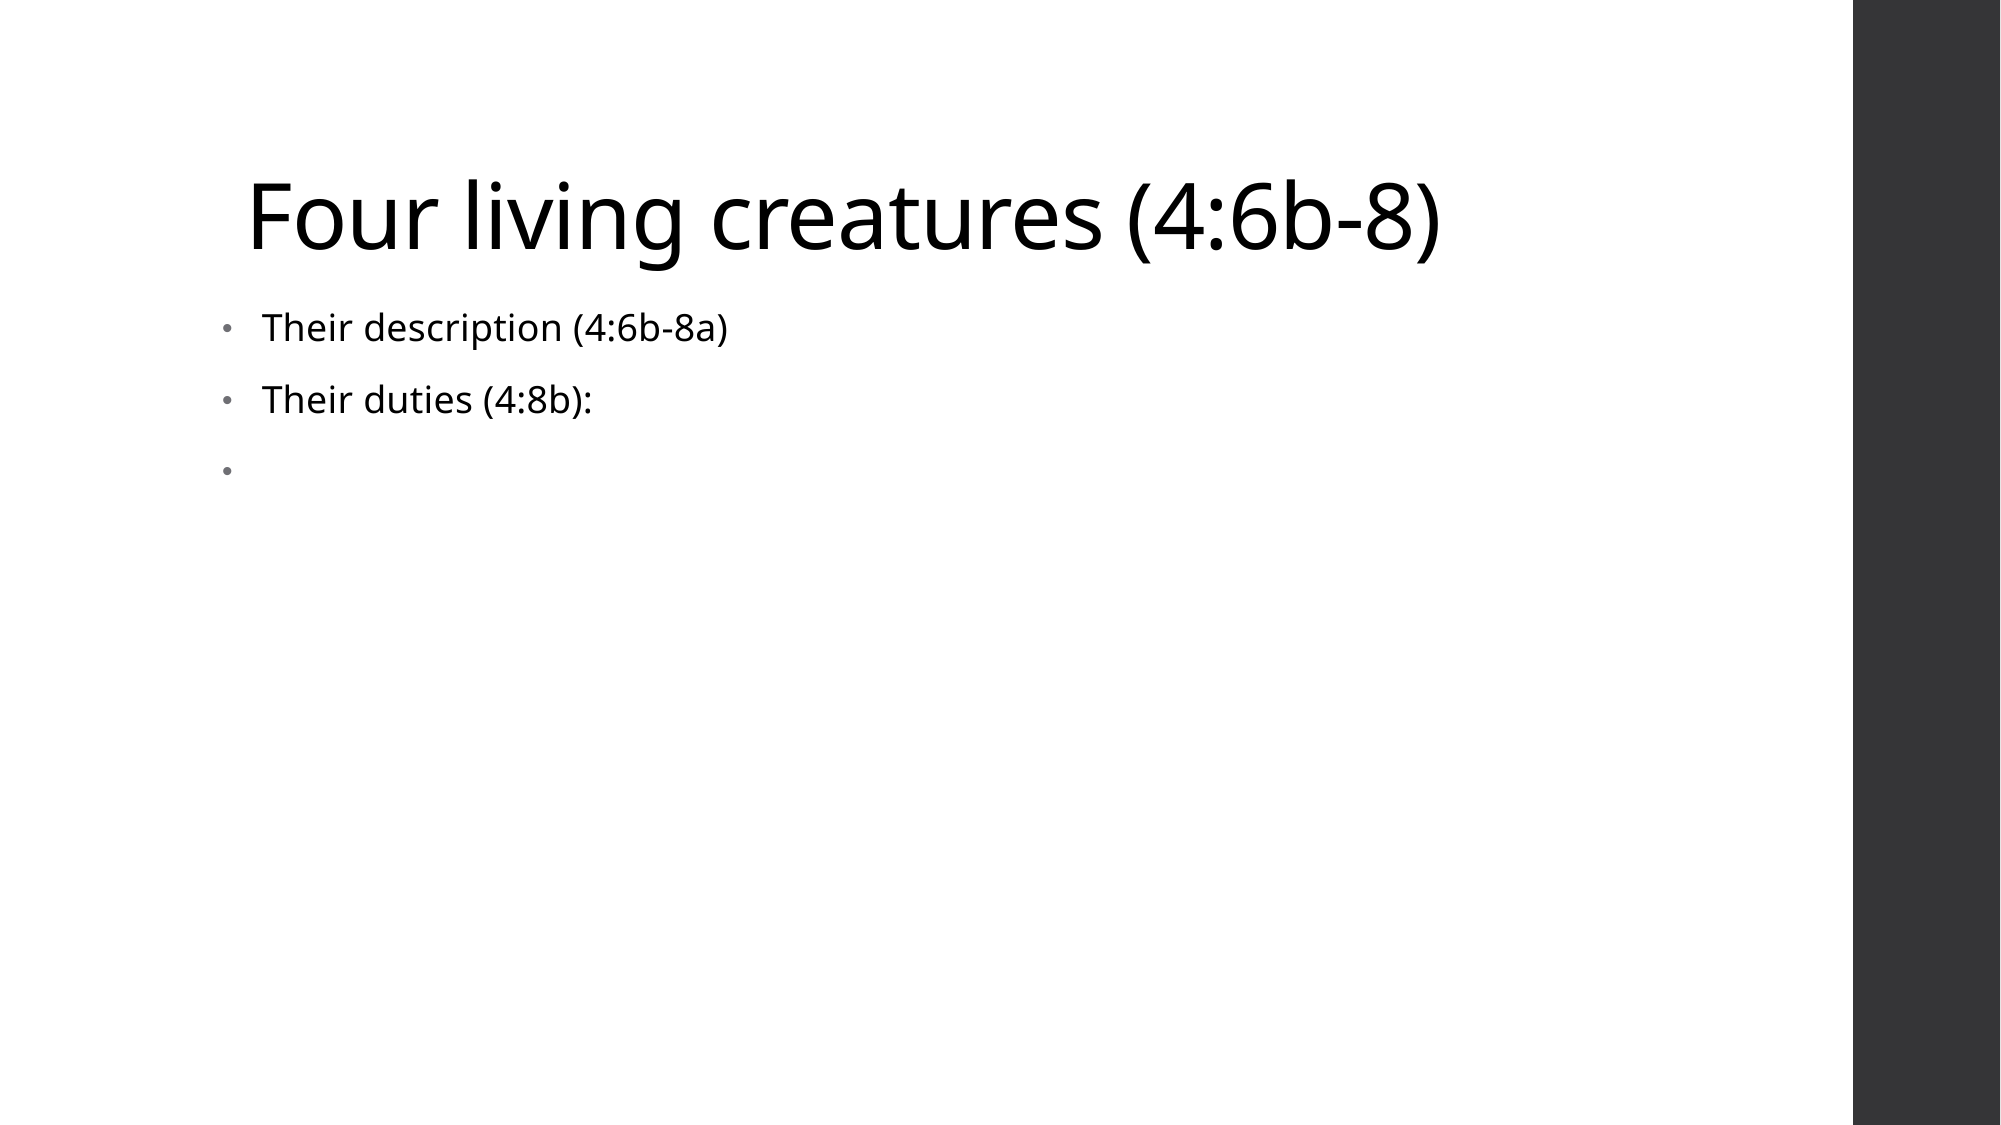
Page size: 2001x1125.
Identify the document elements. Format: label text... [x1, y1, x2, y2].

list Their description (4:6b-8a) Their duties (4:8b): [206, 299, 1617, 1014]
title Four living creatures (4:6b-8) [206, 60, 1797, 278]
